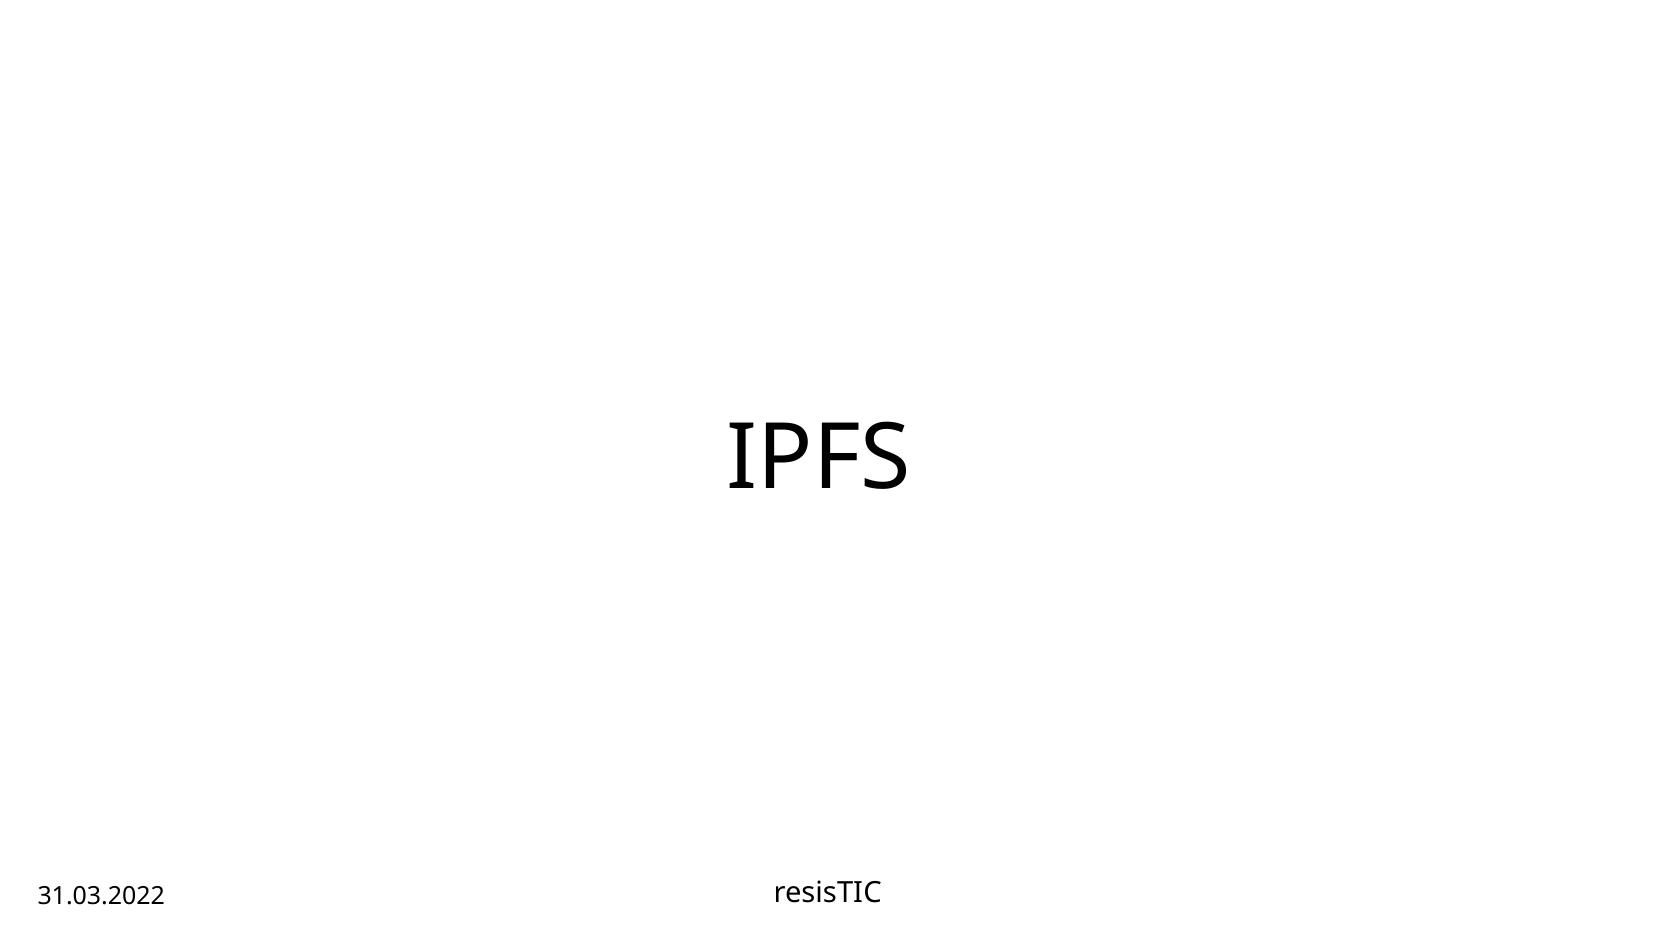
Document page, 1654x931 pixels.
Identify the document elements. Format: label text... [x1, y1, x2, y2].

title IPFS [75, 375, 1564, 531]
